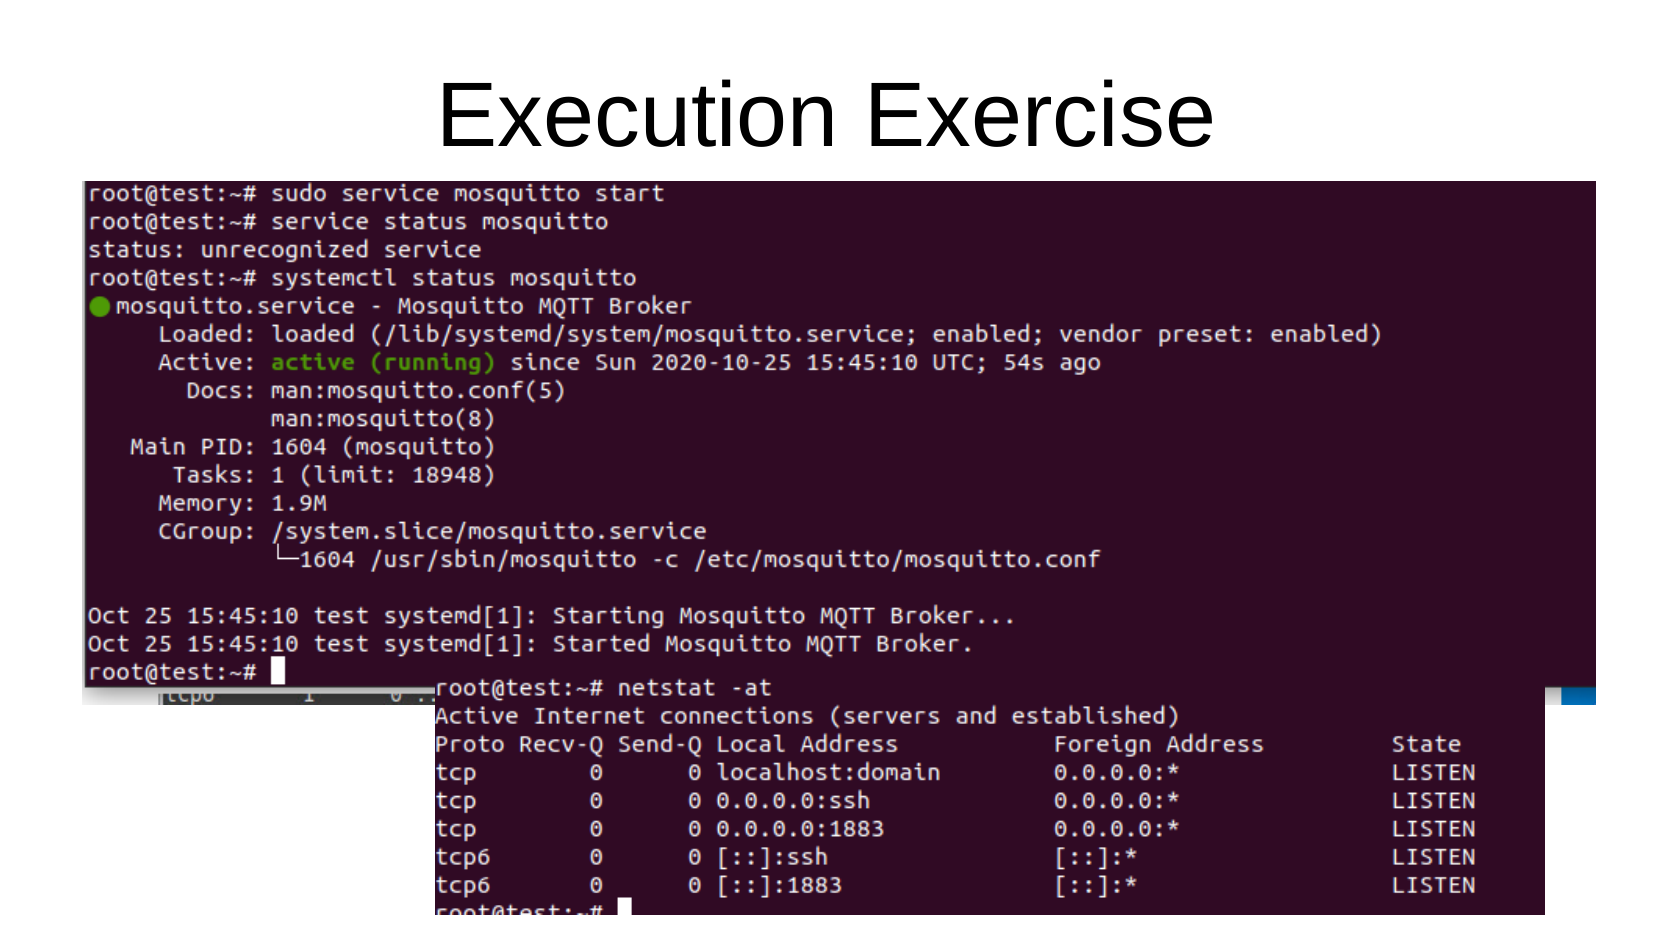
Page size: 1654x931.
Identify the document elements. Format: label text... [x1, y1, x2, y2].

picture [82, 181, 1596, 916]
title Execution Exercise [82, 37, 1571, 181]
